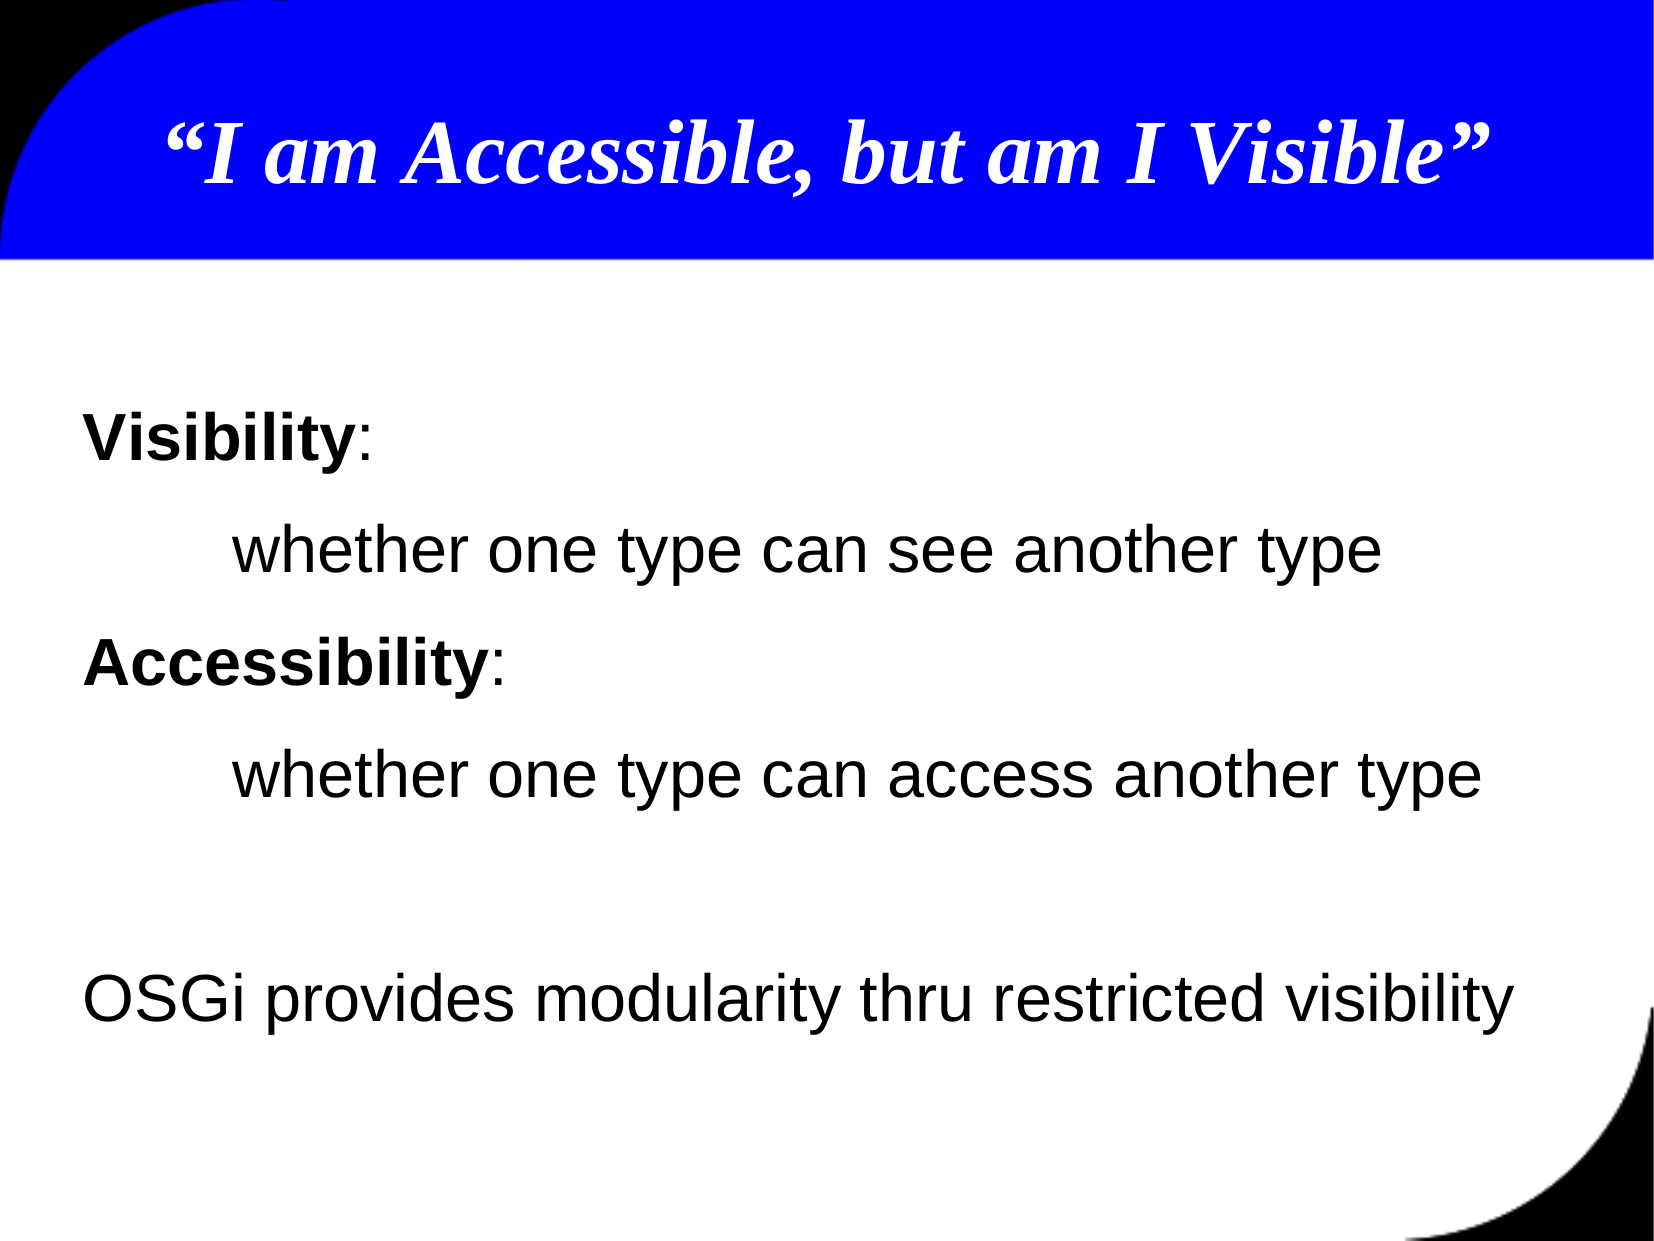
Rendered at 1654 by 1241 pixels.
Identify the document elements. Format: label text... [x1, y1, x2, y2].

picture [0, 0, 1654, 1241]
subtitle Visibility: whether one type can see another type Accessibility: whether one type can access another type OSGi provides modularity thru restricted visibility [82, 297, 1571, 1102]
title “I am Accessible, but am I Visible” [82, 49, 1571, 257]
